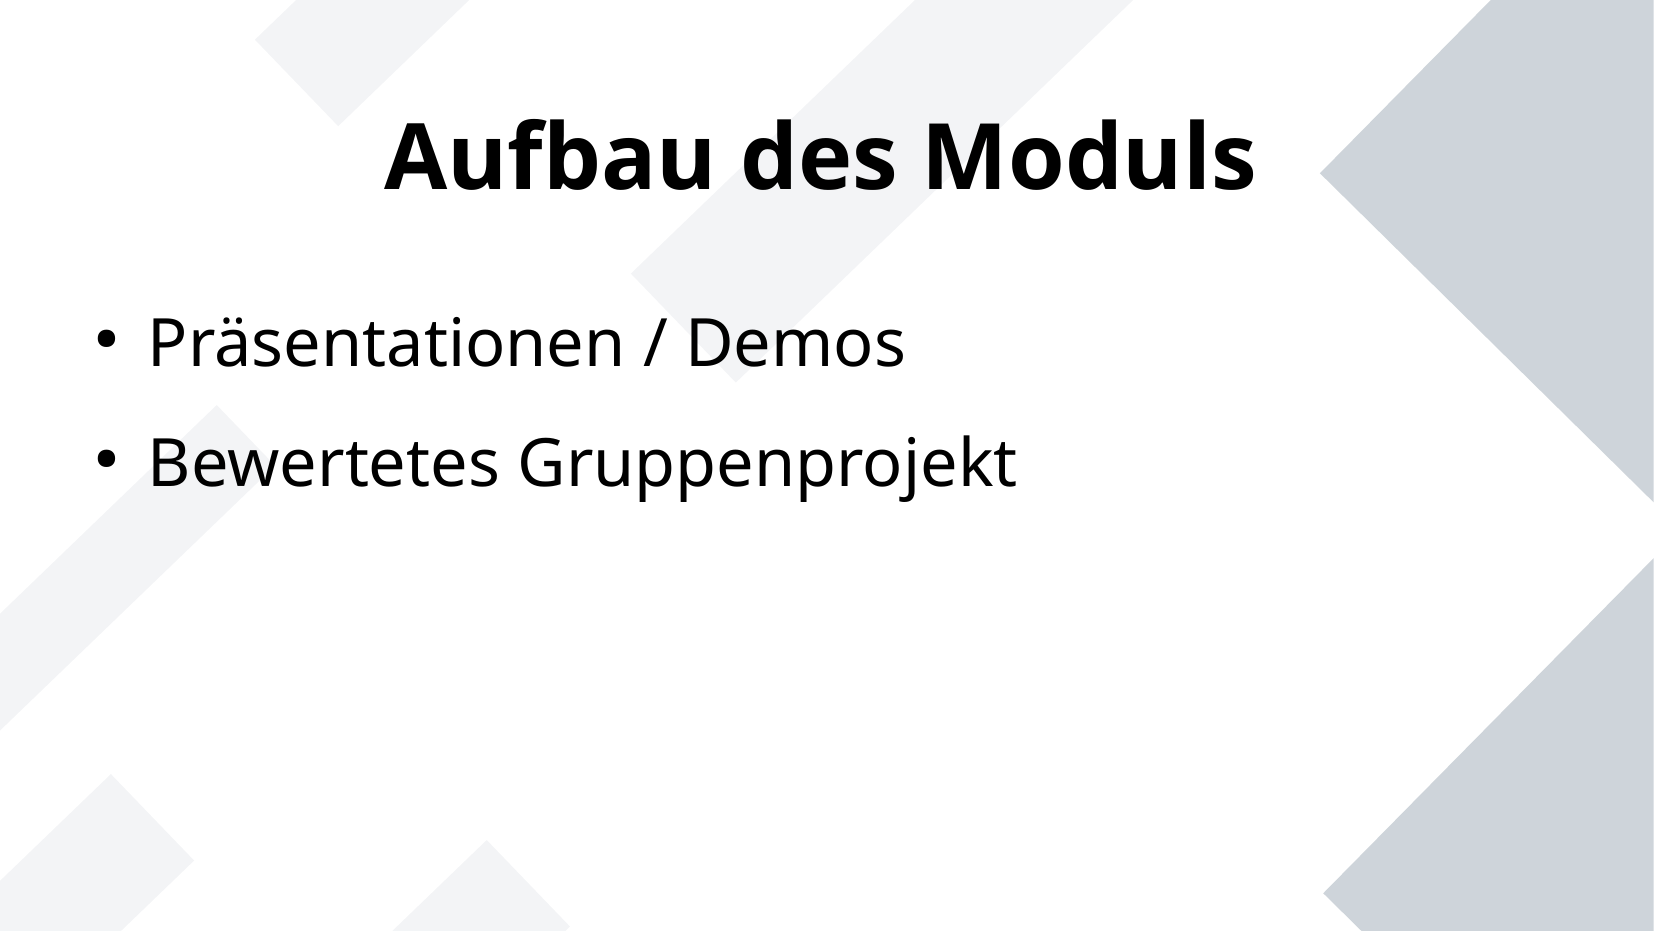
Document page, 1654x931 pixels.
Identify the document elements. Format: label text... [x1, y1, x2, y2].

list Präsentationen / Demos Bewertetes Gruppenprojekt [76, 295, 1565, 835]
title Aufbau des Moduls [76, 76, 1565, 233]
